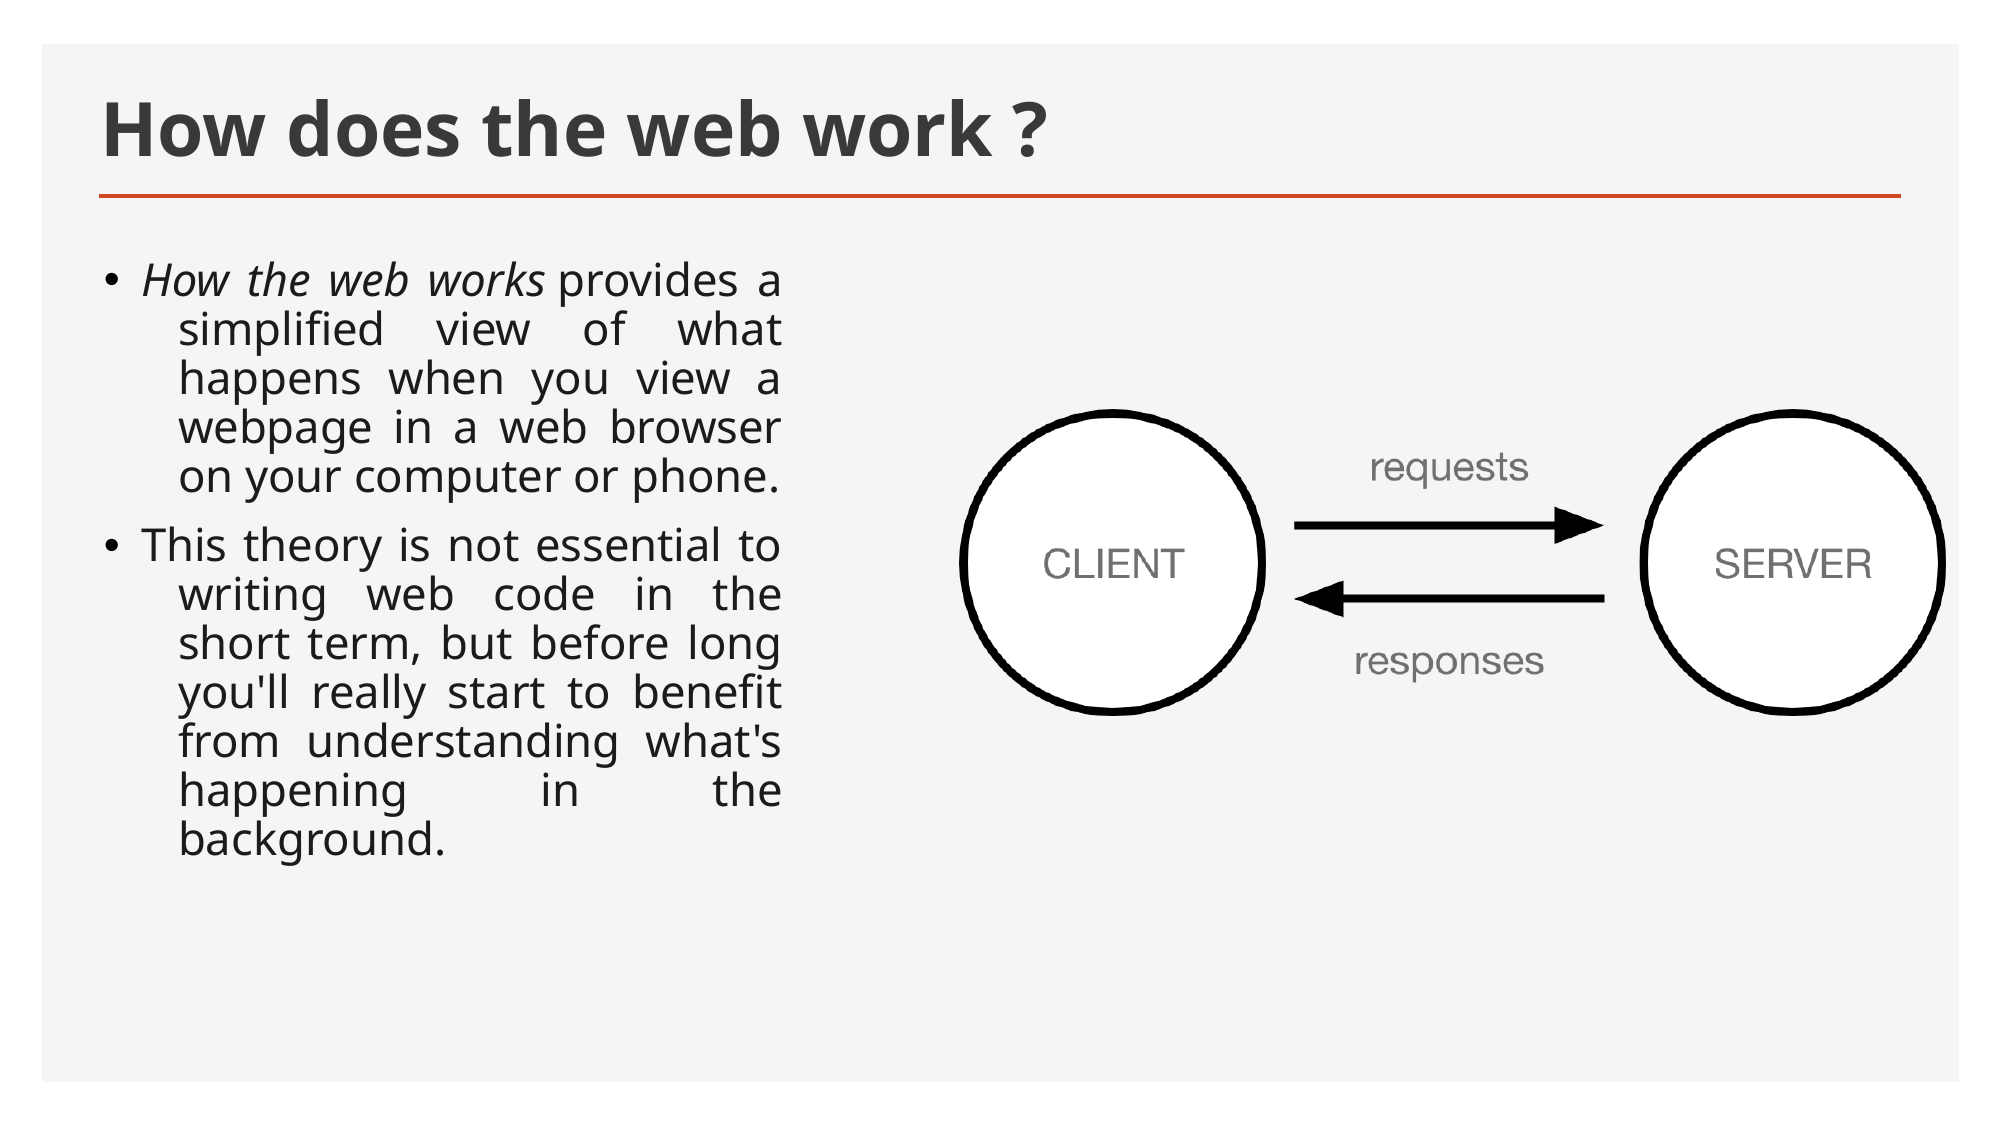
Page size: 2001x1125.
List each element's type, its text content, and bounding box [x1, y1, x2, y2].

picture [959, 409, 1946, 716]
title How does the web work ? [85, 73, 1508, 179]
text_box How the web works provides a simplified view of what happens when you view a webpage in a web browser on your computer or phone. This theory is not essential to writing web code in the short term, but before long you'll really start to benefit from understanding what's happening in the background. [88, 250, 798, 886]
